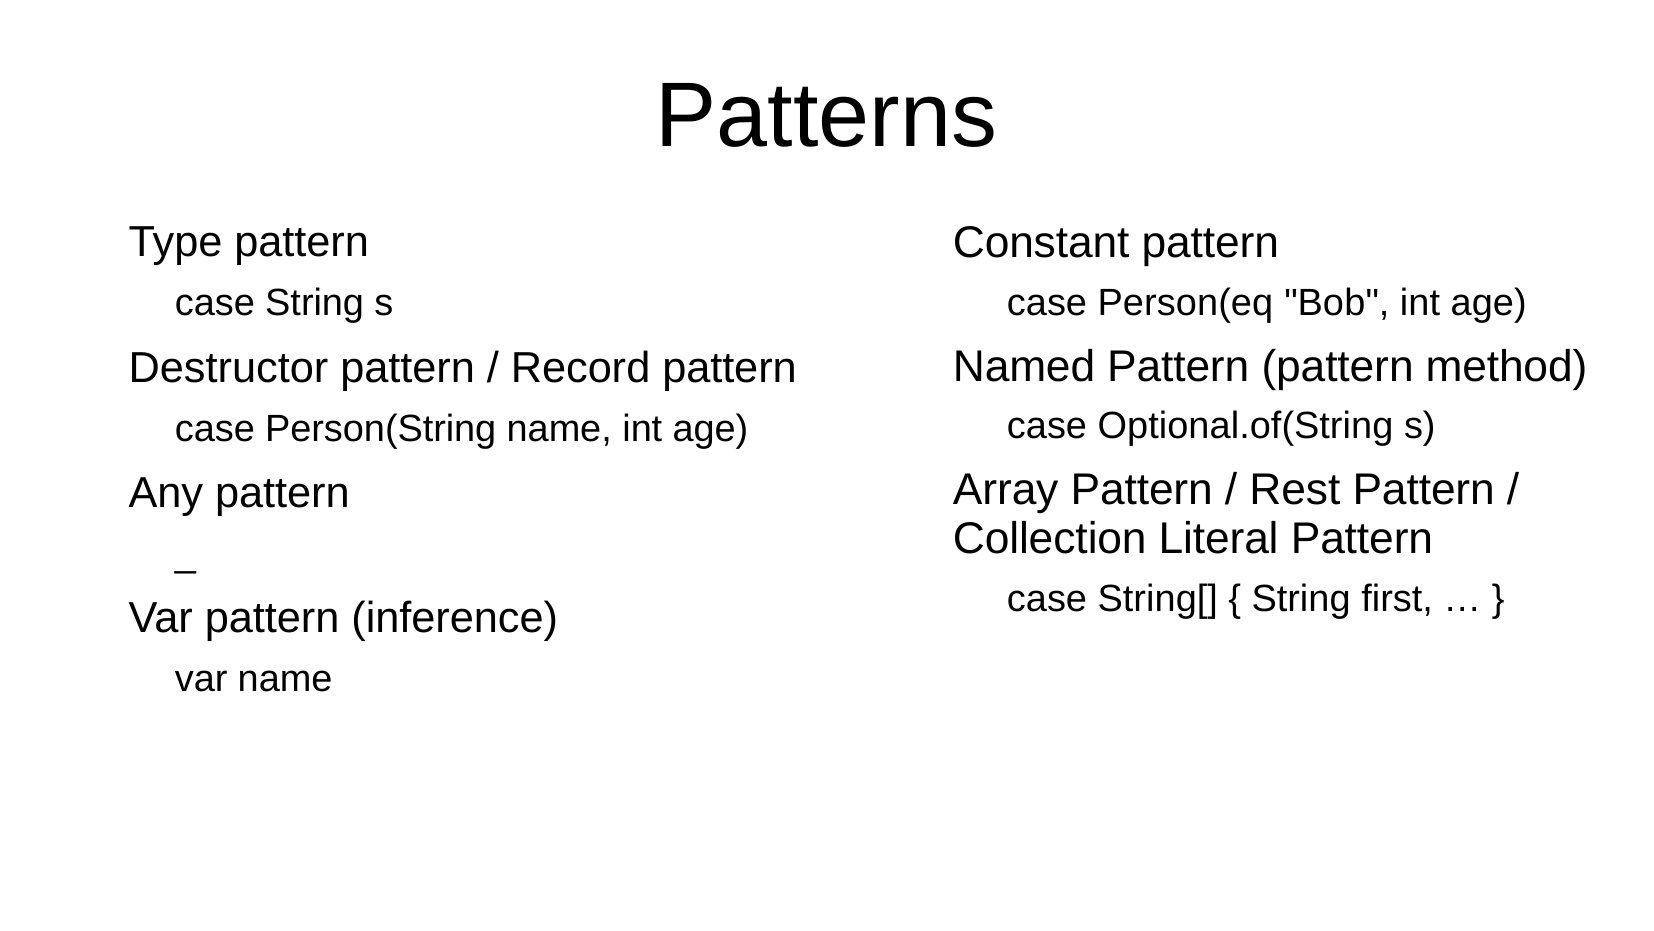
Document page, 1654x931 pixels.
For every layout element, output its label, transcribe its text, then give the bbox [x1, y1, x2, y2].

list Constant pattern case Person(eq "Bob", int age) Named Pattern (pattern method) case Optional.of(String s) Array Pattern / Rest Pattern / Collection Literal Pattern case String[] { String first, … } [845, 217, 1591, 758]
title Patterns [82, 37, 1571, 193]
list Type pattern case String s Destructor pattern / Record pattern case Person(String name, int age) Any pattern _ Var pattern (inference) var name [82, 217, 809, 758]
